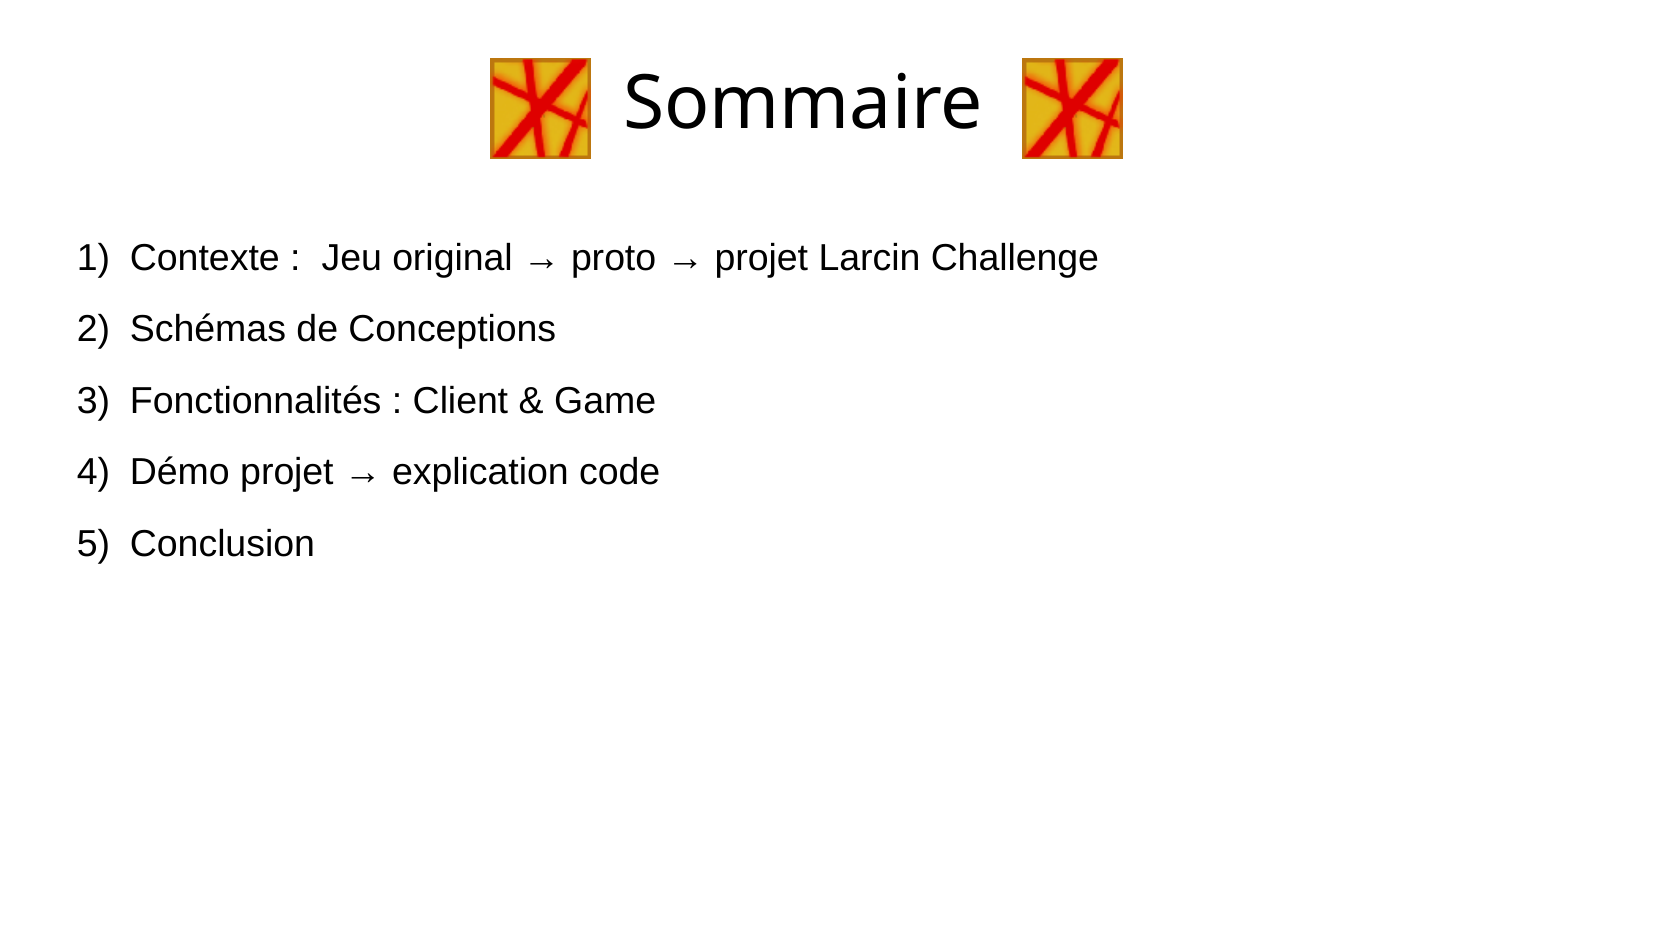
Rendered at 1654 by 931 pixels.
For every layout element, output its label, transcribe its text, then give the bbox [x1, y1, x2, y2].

picture [490, 58, 591, 159]
title Sommaire [59, 21, 1548, 178]
list Contexte : Jeu original → proto → projet Larcin Challenge Schémas de Conceptions Fonctionnalités : Client & Game Démo projet → explication code Conclusion [59, 236, 1548, 776]
picture [1022, 58, 1123, 159]
